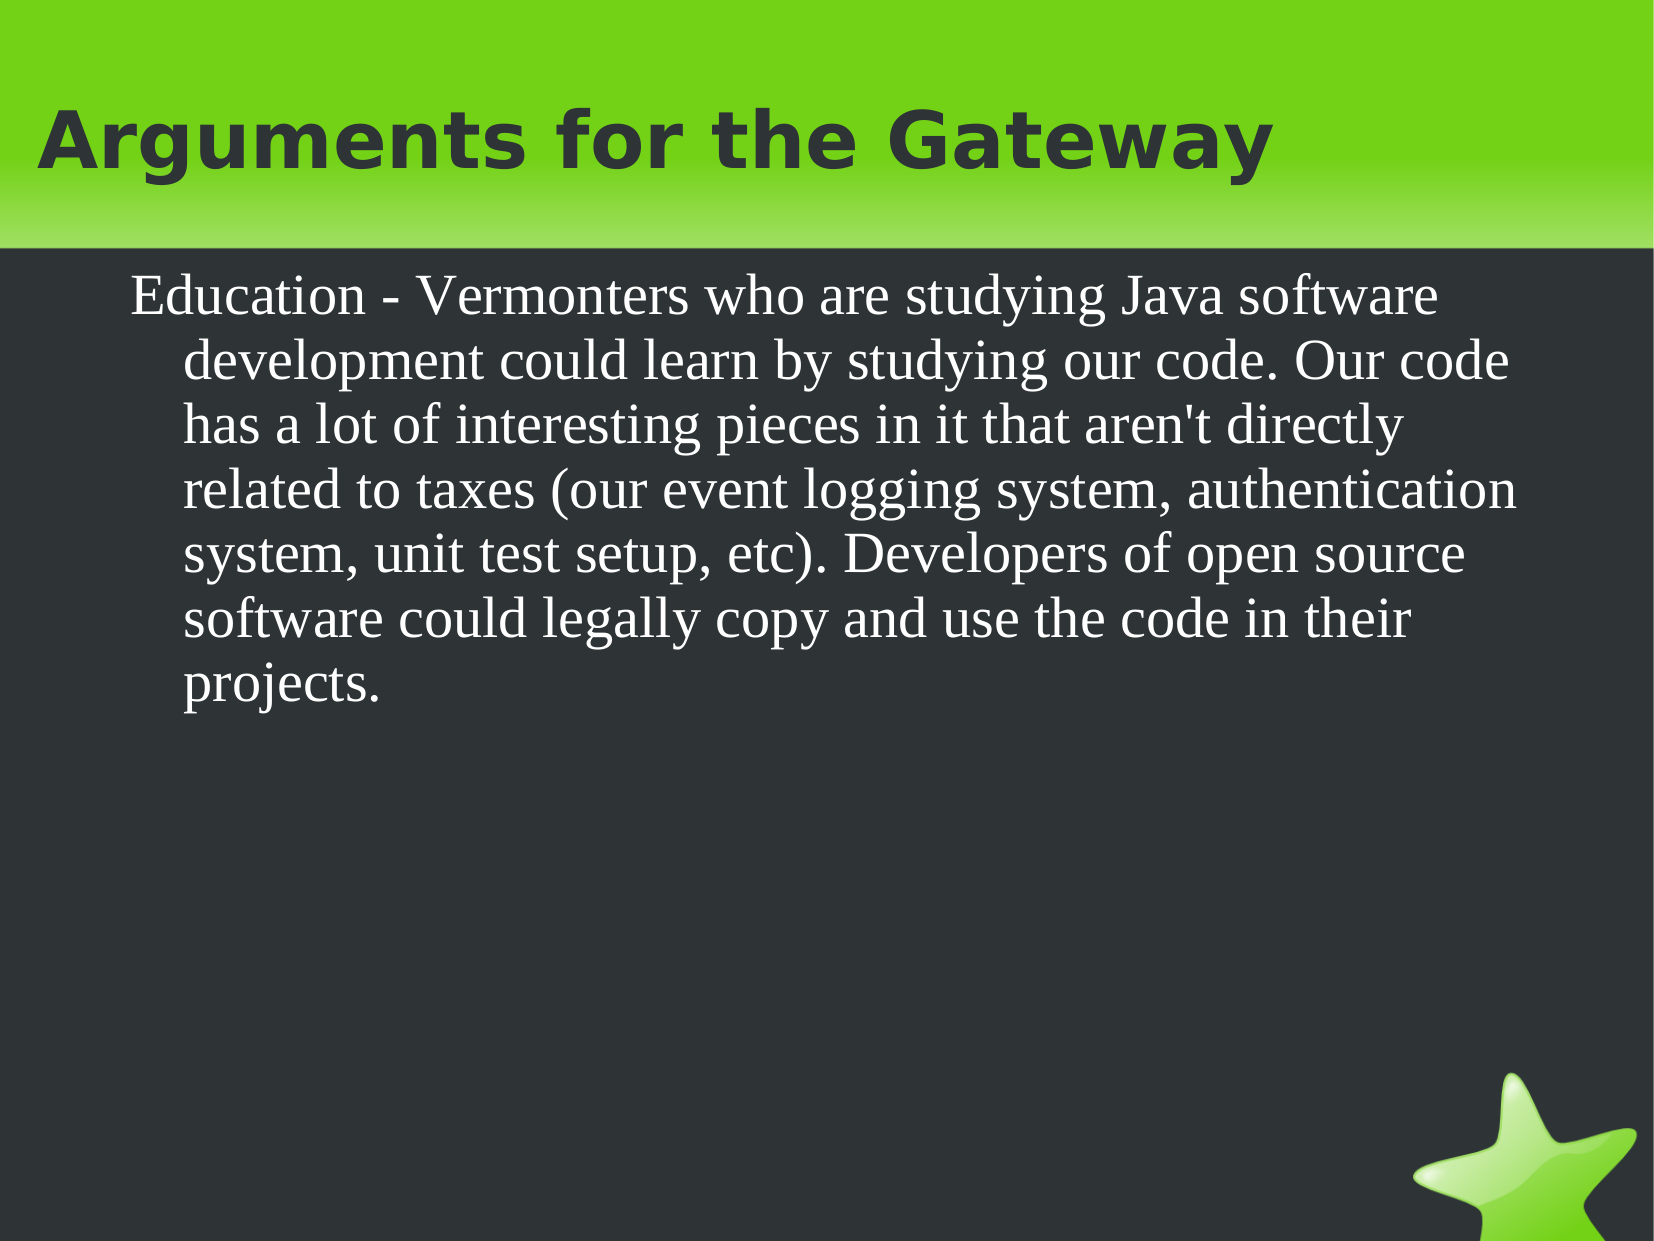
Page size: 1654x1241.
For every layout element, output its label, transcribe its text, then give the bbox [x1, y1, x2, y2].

list Education - Vermonters who are studying Java software development could learn by studying our code. Our code has a lot of interesting pieces in it that aren't directly related to taxes (our event logging system, authentication system, unit test setup, etc). Developers of open source software could legally copy and use the code in their projects. [112, 262, 1552, 1201]
title Arguments for the Gateway [37, 37, 1654, 245]
picture [0, 0, 1654, 1241]
